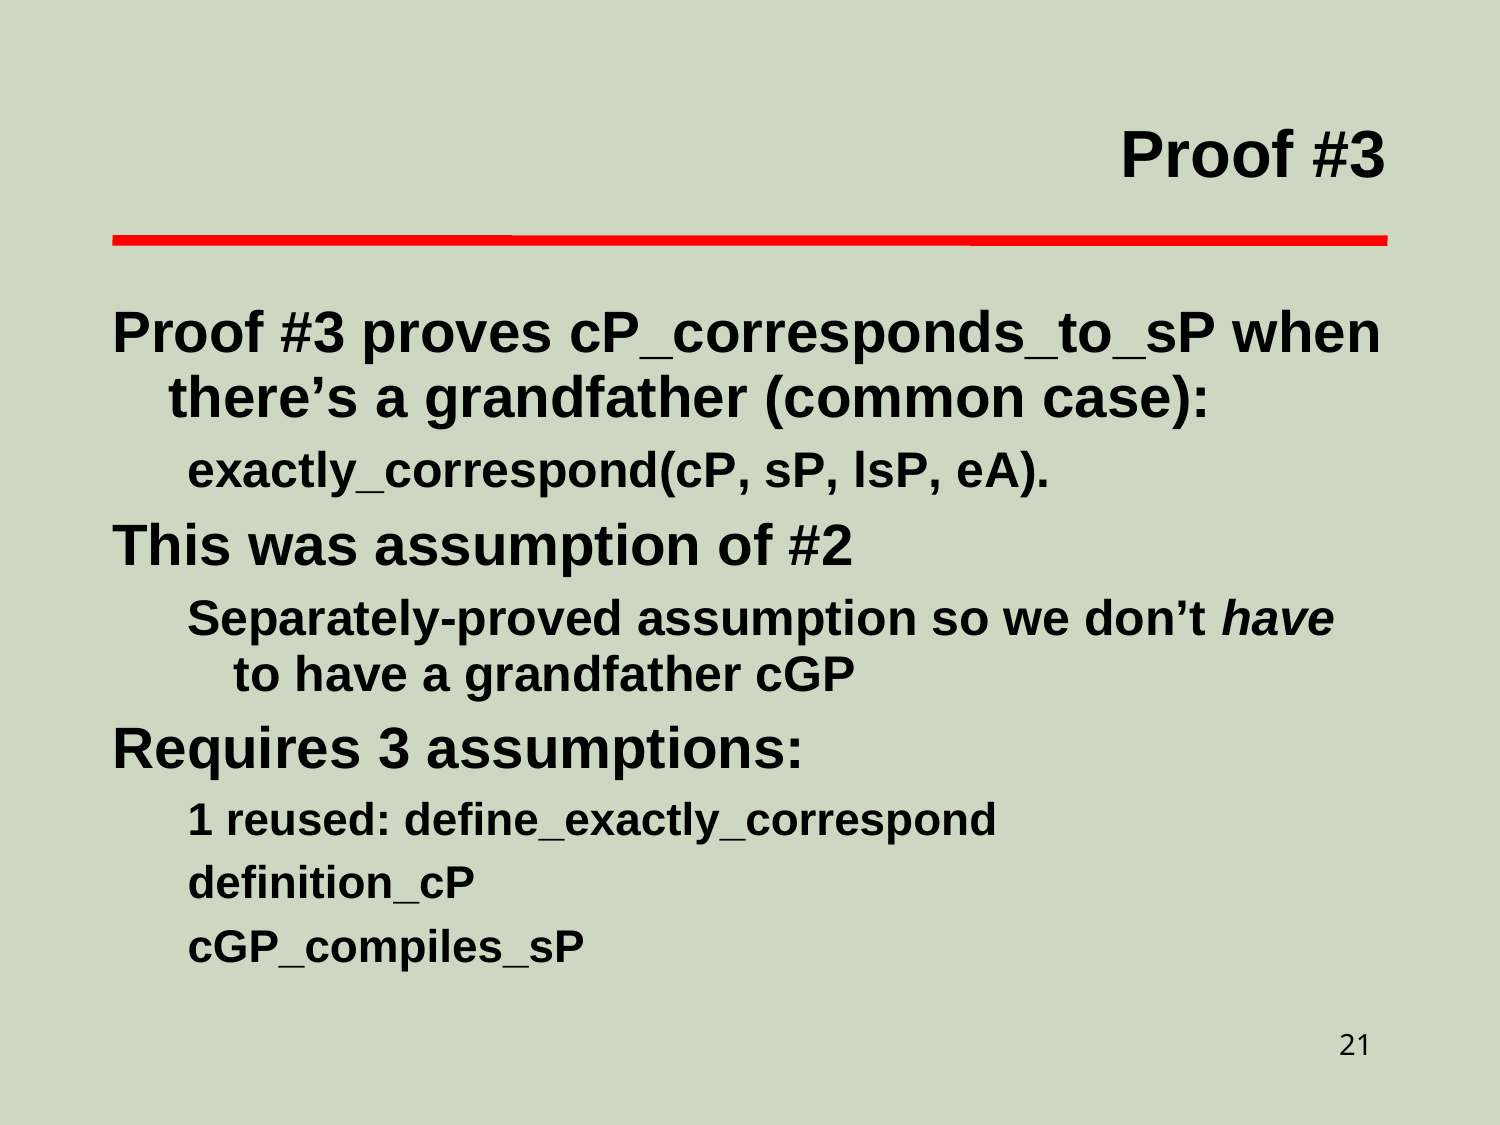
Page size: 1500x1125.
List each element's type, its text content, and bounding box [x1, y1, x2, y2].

title Proof #3 [124, 93, 1387, 216]
list Proof #3 proves cP_corresponds_to_sP when there’s a grandfather (common case): exactly_correspond(cP, sP, lsP, eA). This was assumption of #2 Separately-proved assumption so we don’t have to have a grandfather cGP Requires 3 assumptions: 1 reused: define_exactly_correspond definition_cP cGP_compiles_sP [112, 299, 1387, 1099]
